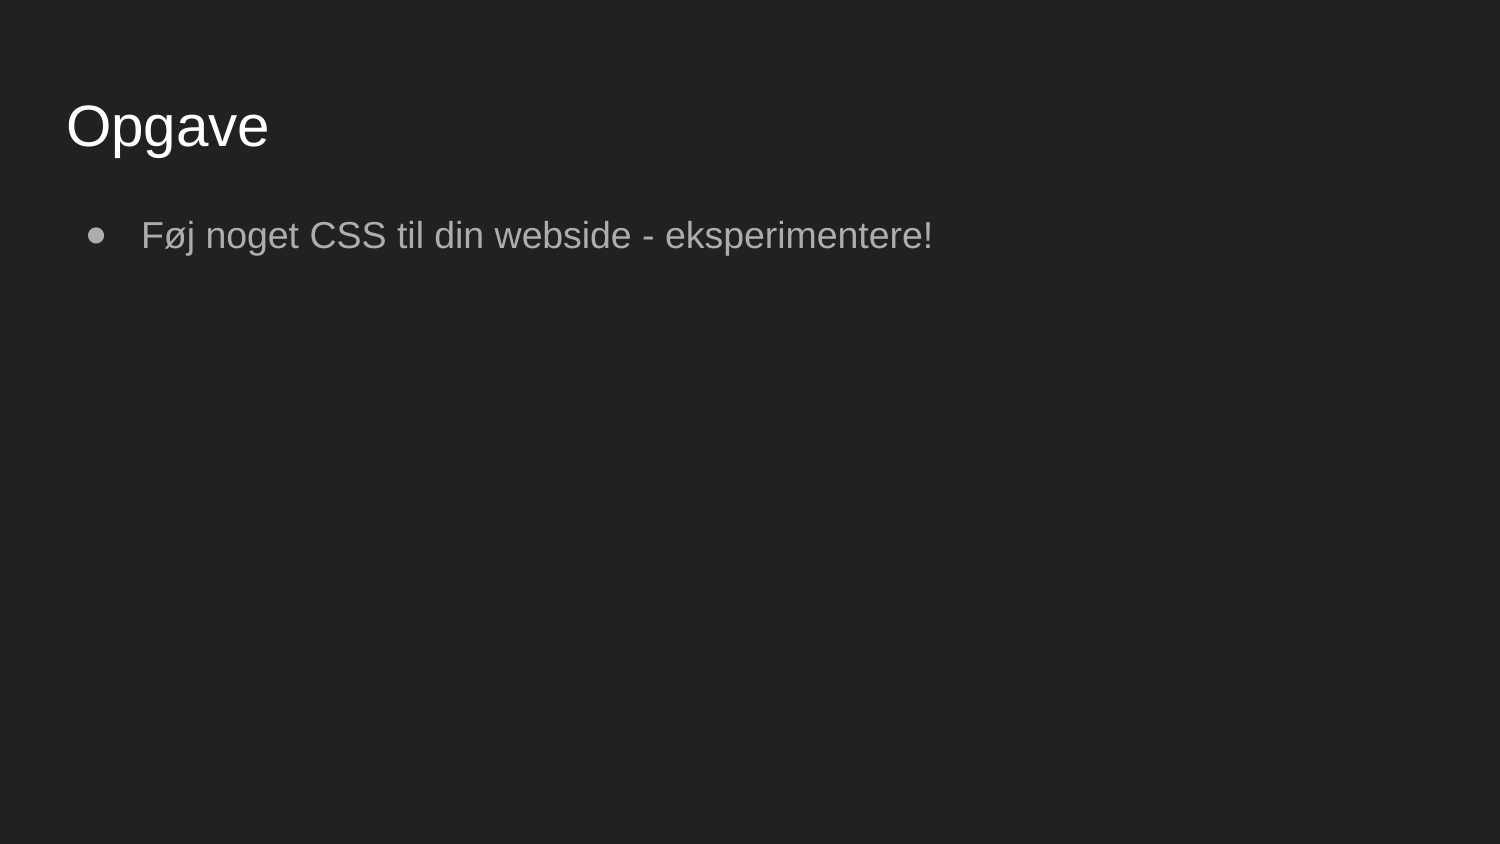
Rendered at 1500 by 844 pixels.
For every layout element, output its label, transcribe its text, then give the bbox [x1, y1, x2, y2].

list Føj noget CSS til din webside - eksperimentere! [51, 189, 1449, 750]
title Opgave [51, 72, 1449, 167]
